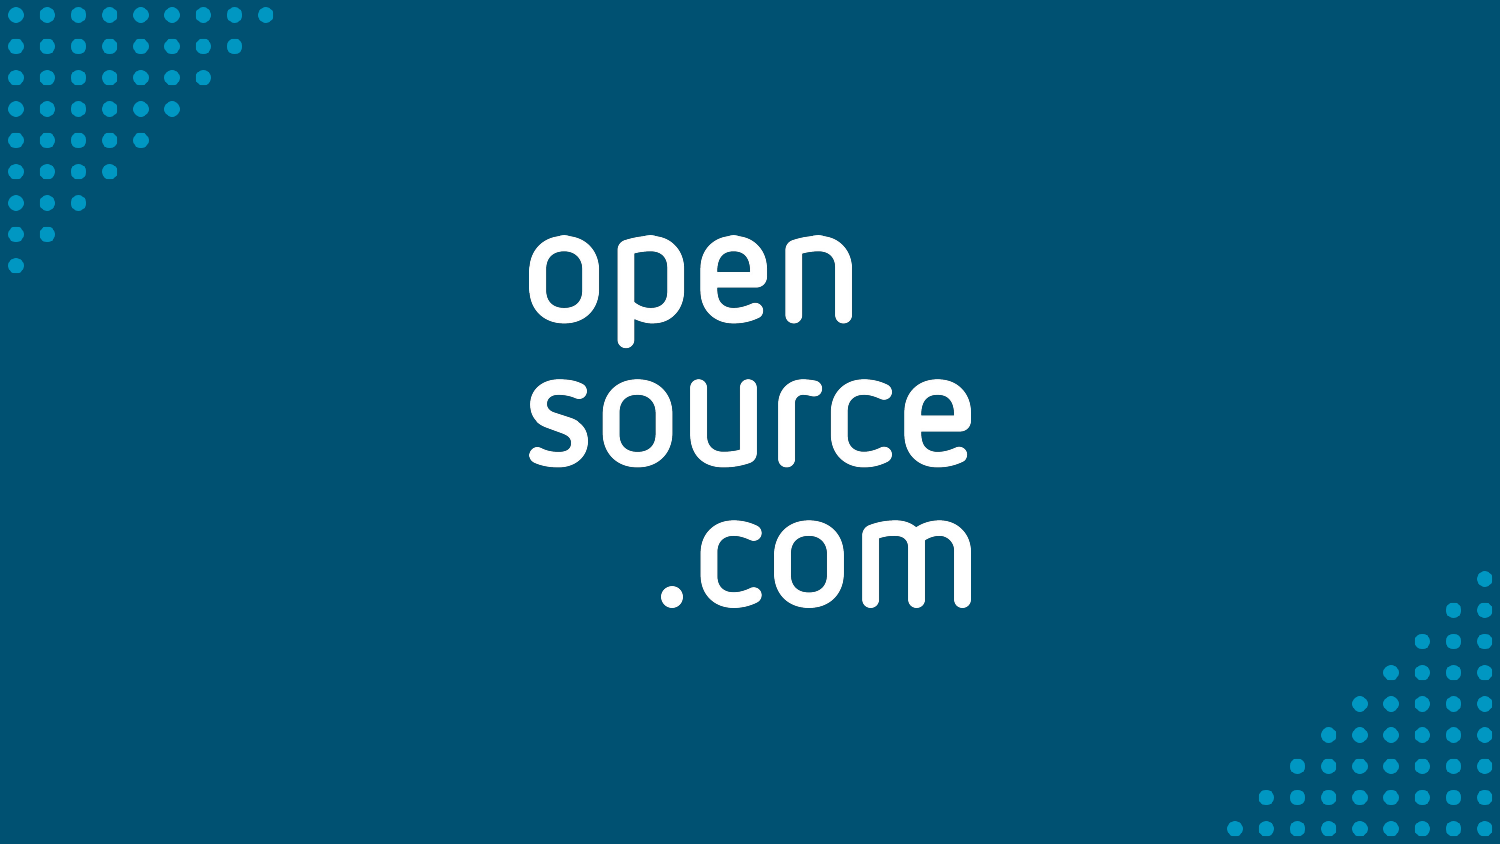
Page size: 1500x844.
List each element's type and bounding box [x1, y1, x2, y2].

picture [530, 236, 599, 323]
picture [831, 380, 891, 467]
picture [905, 380, 970, 467]
picture [863, 521, 970, 607]
picture [603, 380, 672, 467]
picture [662, 587, 682, 607]
picture [701, 521, 761, 607]
picture [691, 380, 756, 467]
picture [701, 236, 767, 323]
picture [530, 380, 587, 467]
picture [618, 236, 684, 348]
picture [779, 380, 822, 467]
picture [786, 236, 852, 323]
picture [775, 521, 843, 607]
